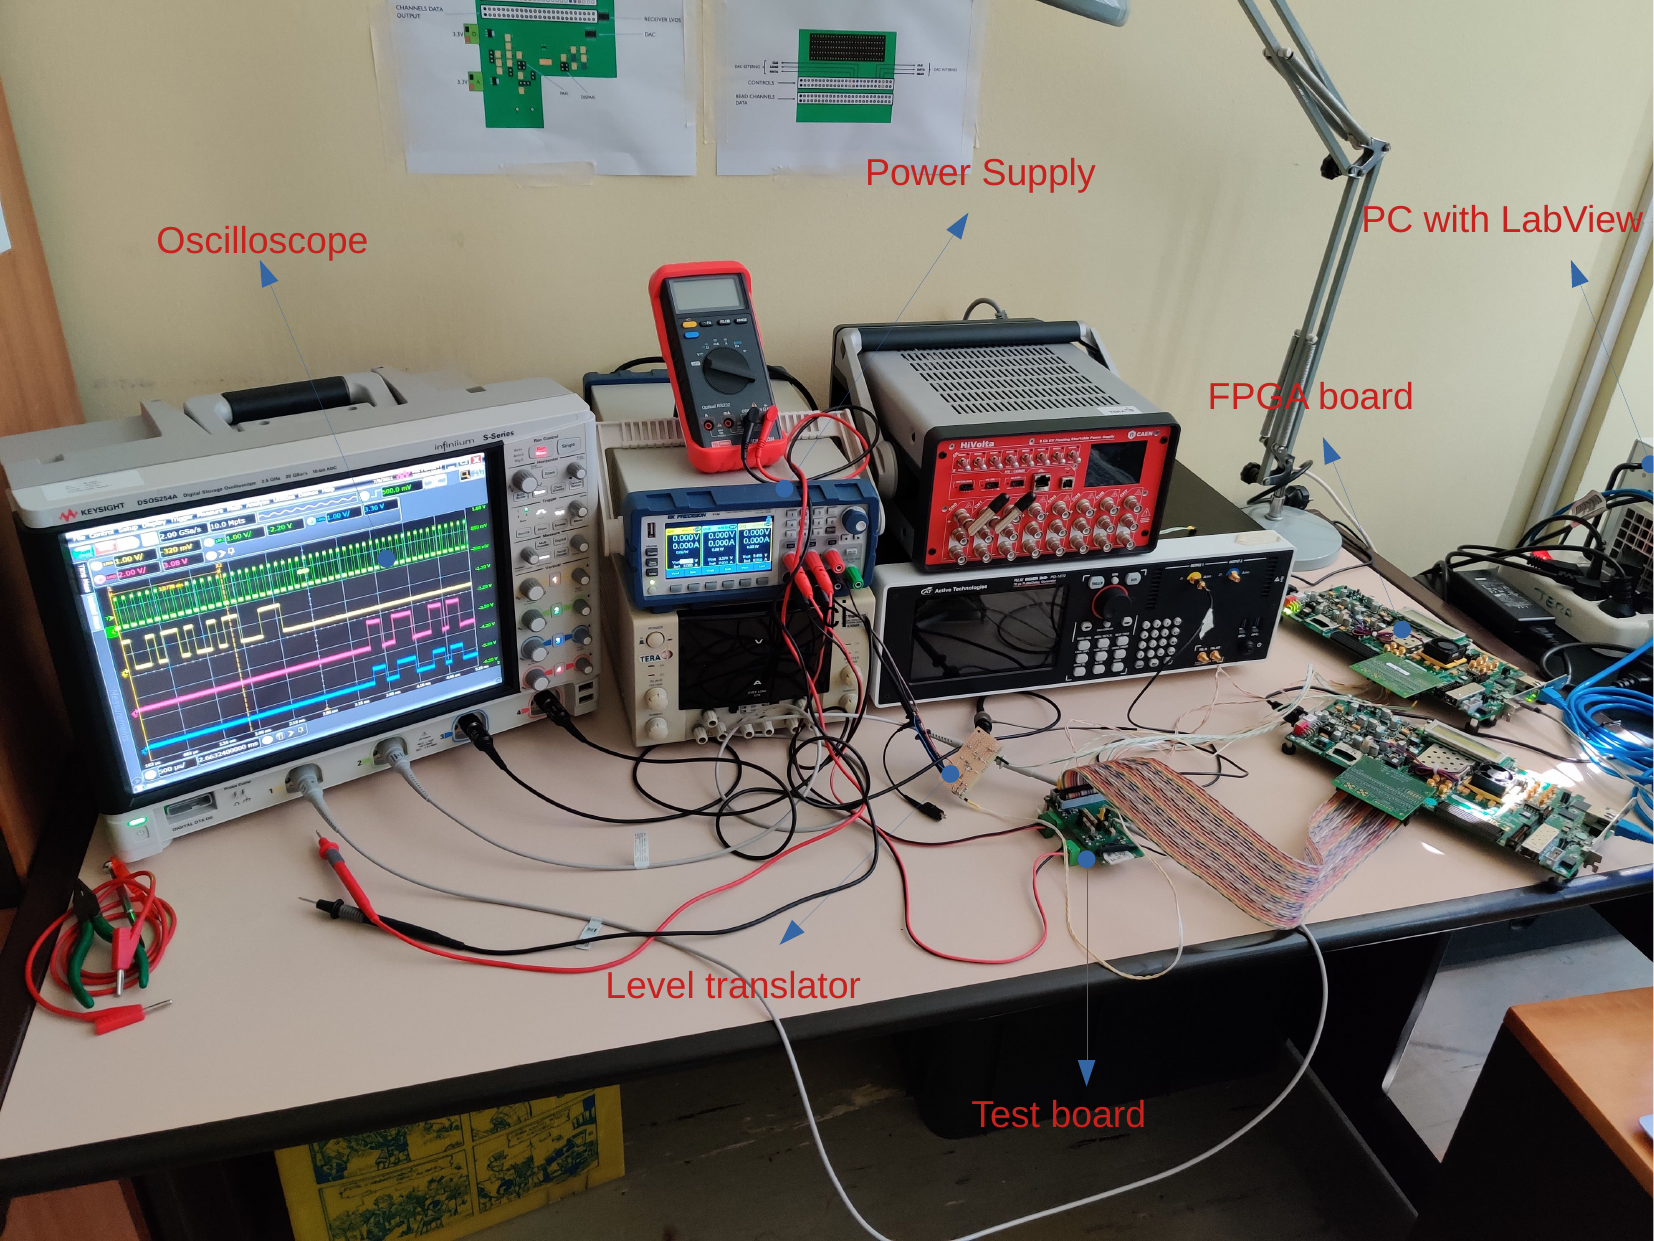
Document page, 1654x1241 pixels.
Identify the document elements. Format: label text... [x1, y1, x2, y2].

text_box FPGA board [1192, 368, 1465, 426]
text_box PC with LabView [1346, 191, 1654, 249]
text_box Oscilloscope [141, 212, 390, 284]
text_box Level translator [590, 956, 922, 1014]
text_box Test board [956, 1086, 1312, 1144]
text_box Power Supply [850, 144, 1123, 213]
picture [0, 0, 1654, 1241]
